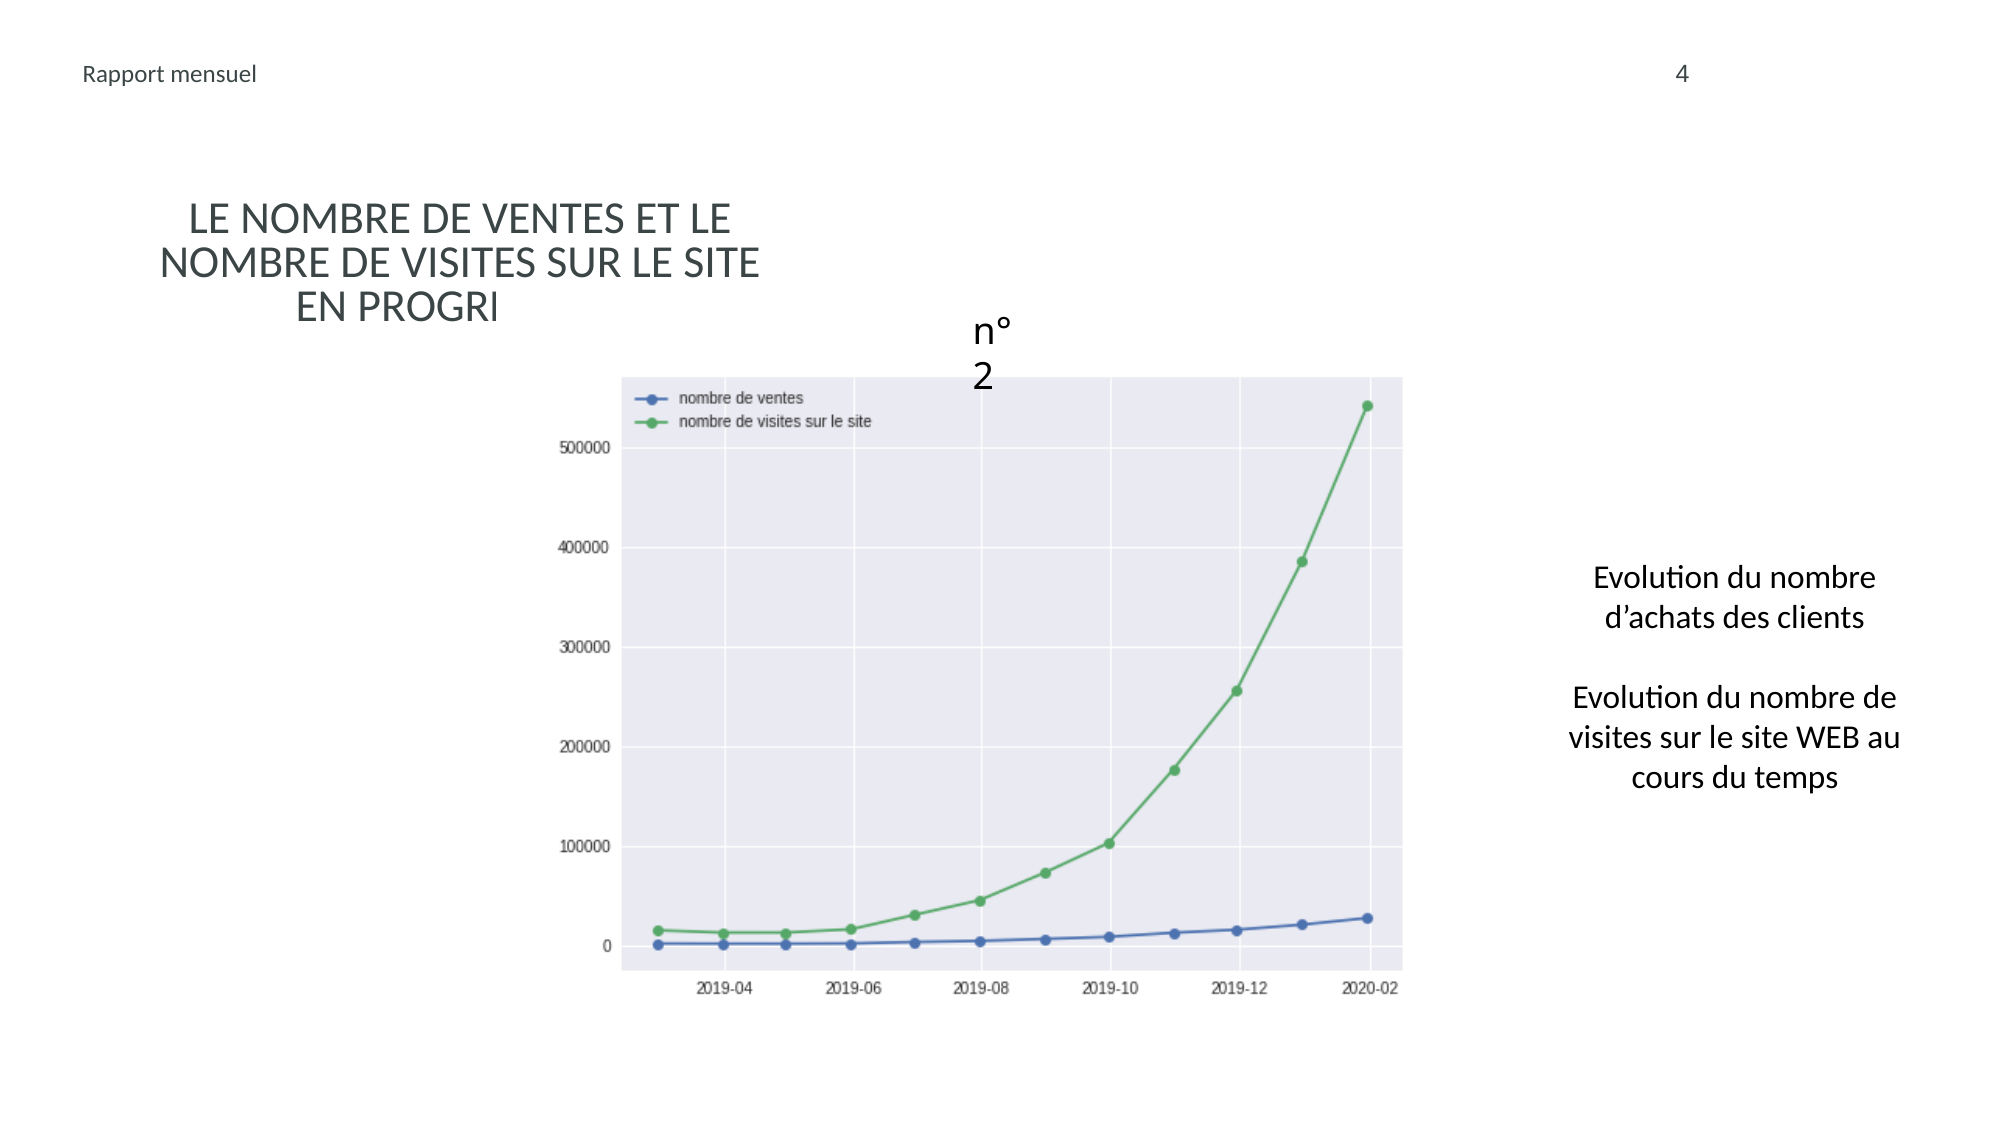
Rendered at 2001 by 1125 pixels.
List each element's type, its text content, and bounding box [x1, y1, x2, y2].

text_box Evolution du nombre d’achats des clients Evolution du nombre de visites sur le site WEB au cours du temps [1534, 547, 1936, 806]
picture [496, 284, 1504, 1069]
text_box Rapport mensuel [67, 49, 368, 95]
title Le nombre de ventes et le nombre de visites sur le site en progression [0, 0, 2000, 263]
text_box [1660, 49, 1936, 95]
text_box n°2 [957, 299, 1043, 361]
